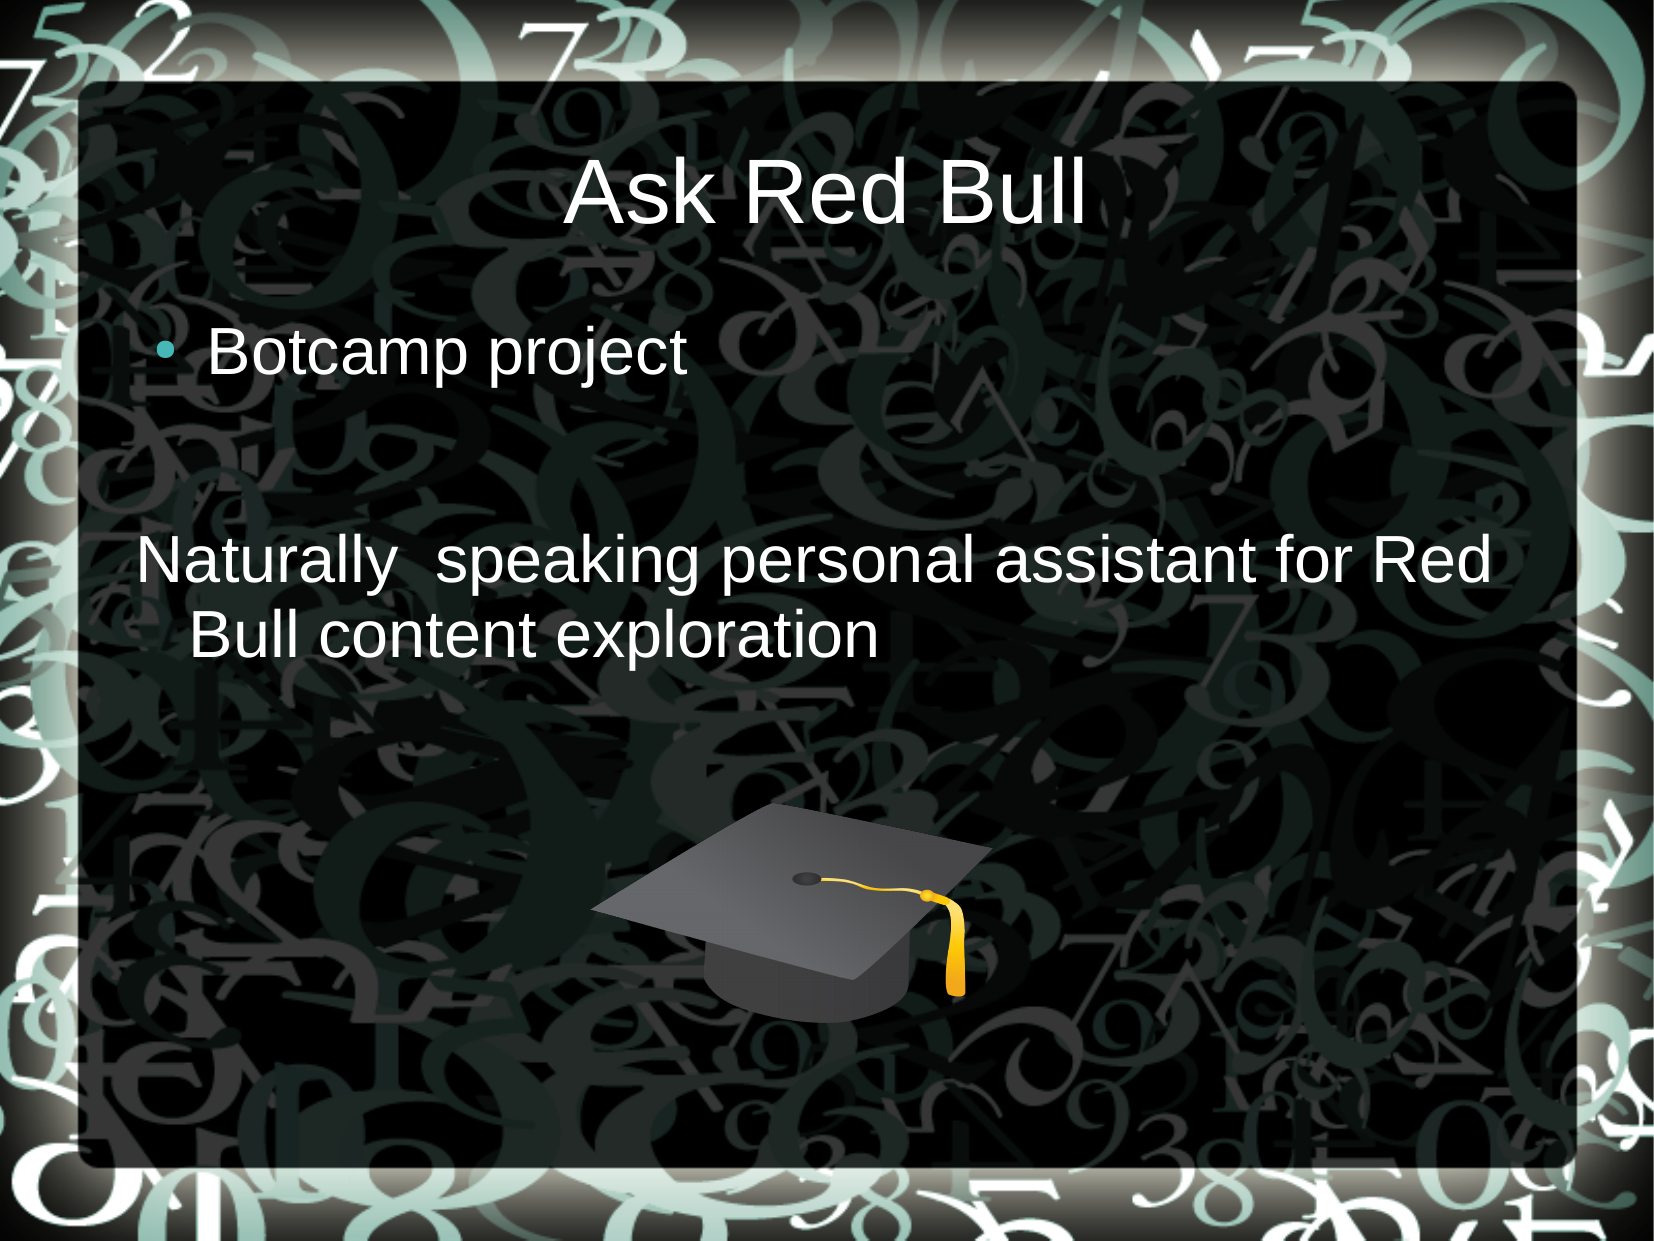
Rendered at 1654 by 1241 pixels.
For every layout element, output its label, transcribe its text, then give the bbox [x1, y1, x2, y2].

title Ask Red Bull [82, 95, 1571, 289]
picture [0, 0, 1654, 1241]
list Botcamp project Naturally speaking personal assistant for Red Bull content exploration [118, 313, 1542, 1013]
